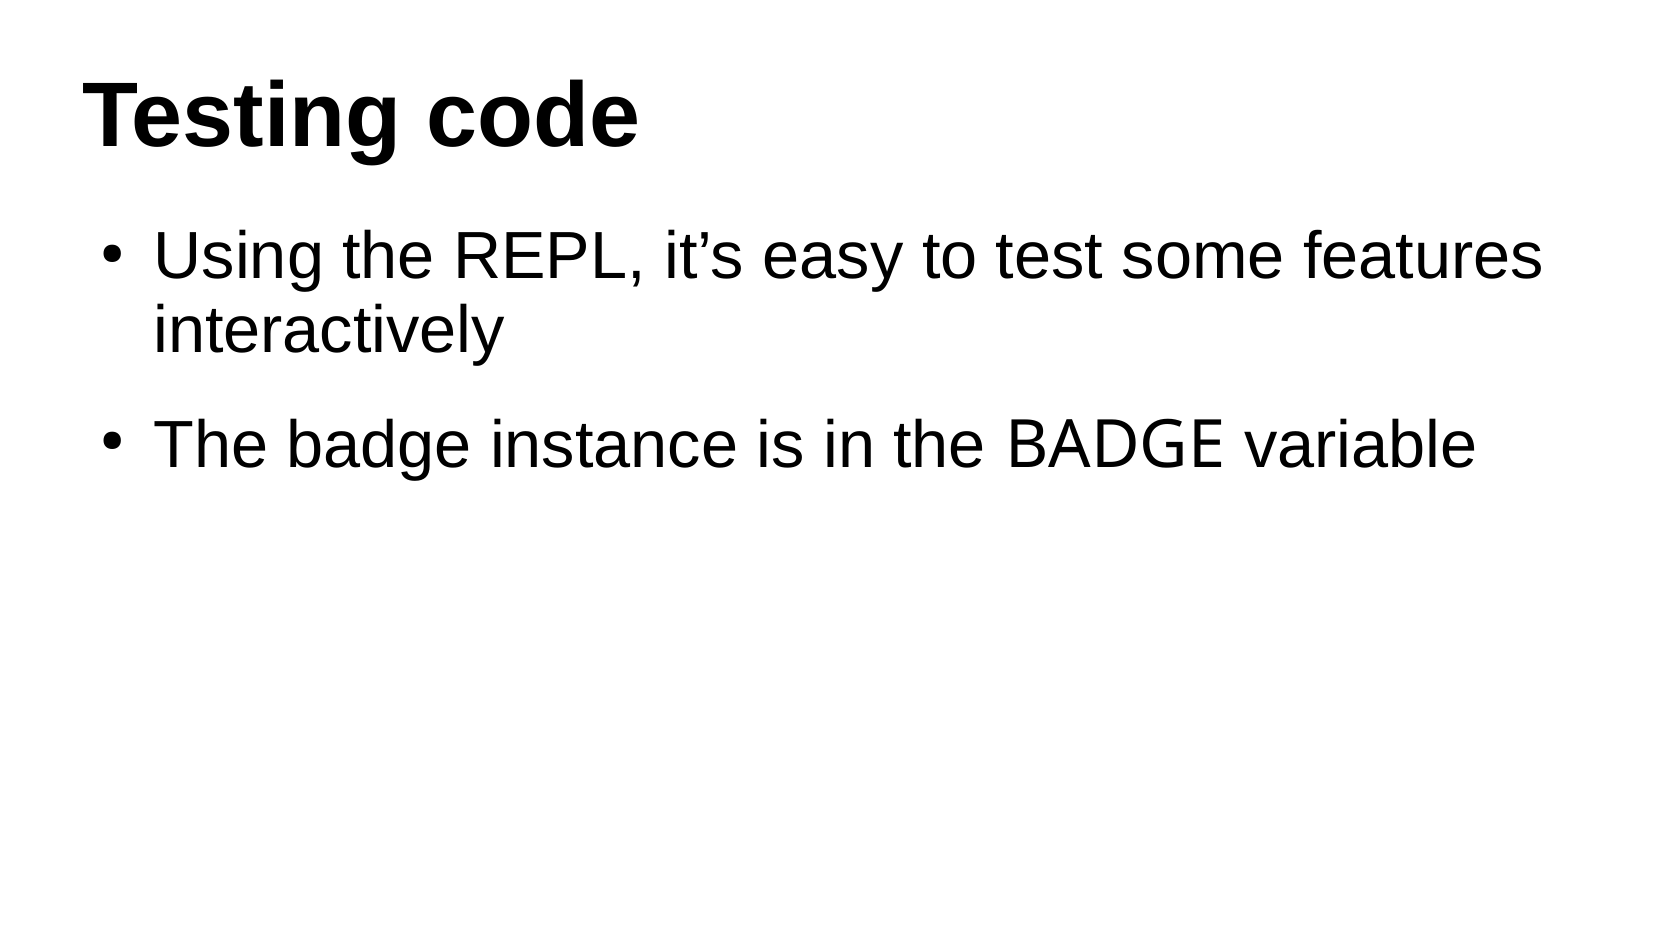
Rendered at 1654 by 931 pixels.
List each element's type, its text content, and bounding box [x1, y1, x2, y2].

title Testing code [82, 37, 1571, 193]
list Using the REPL, it’s easy to test some features interactively The badge instance is in the BADGE variable [82, 217, 1571, 758]
